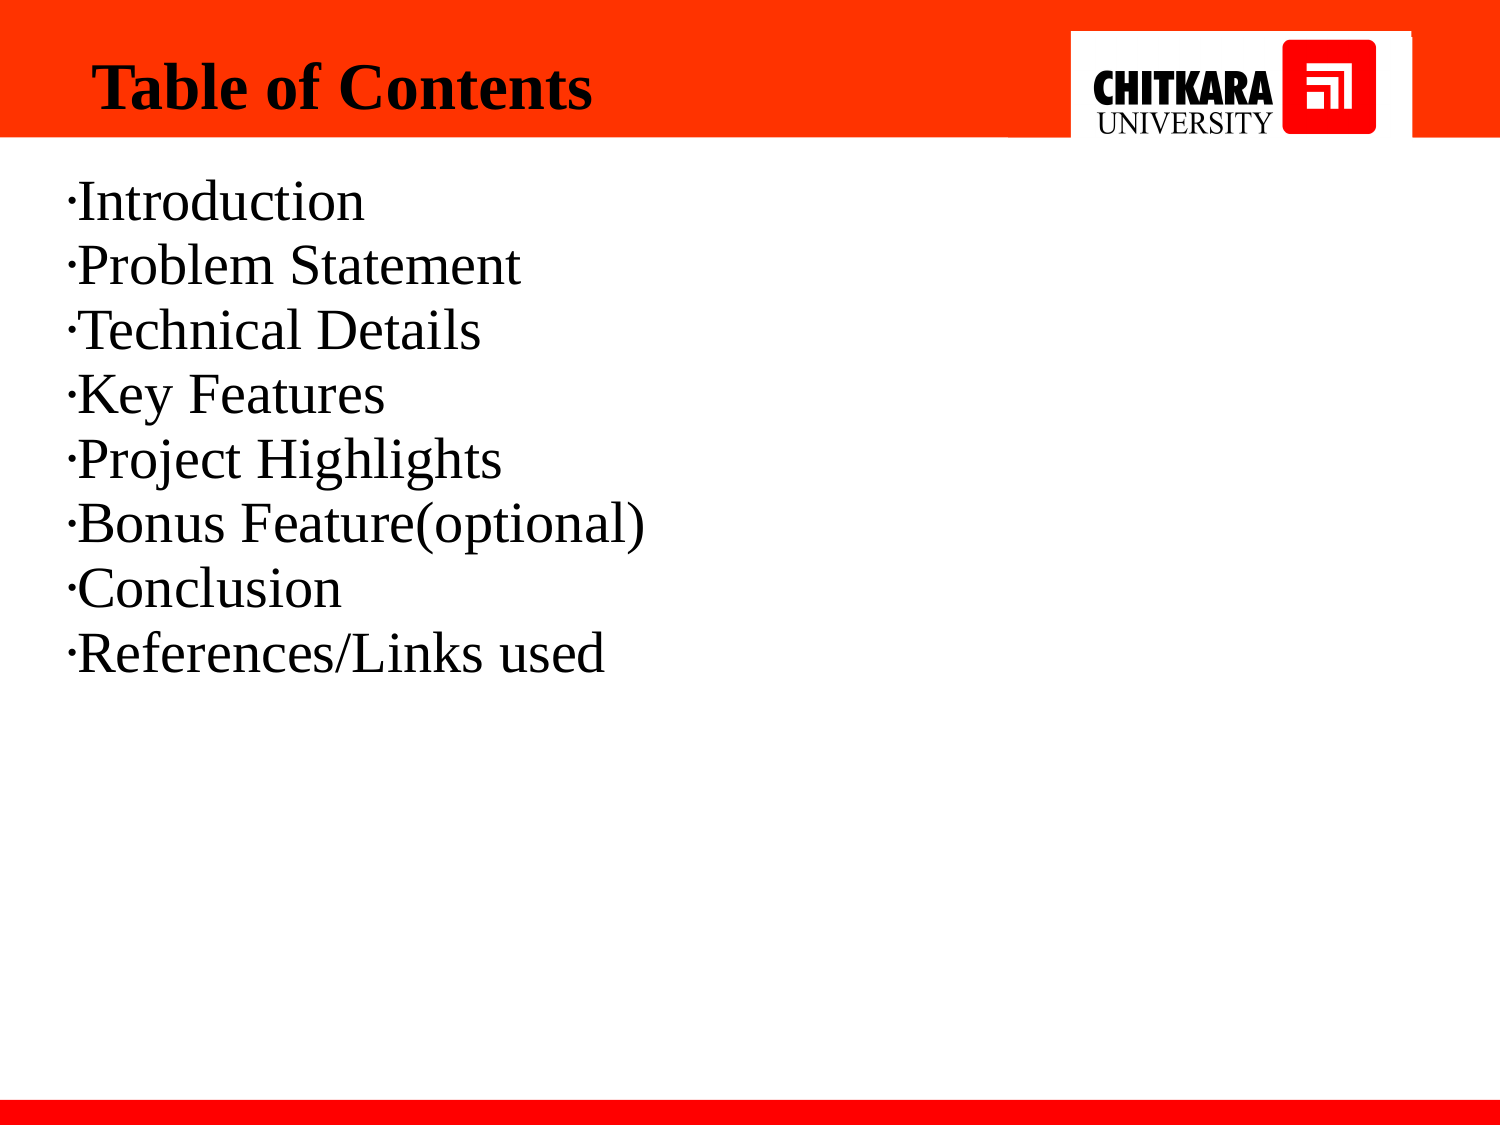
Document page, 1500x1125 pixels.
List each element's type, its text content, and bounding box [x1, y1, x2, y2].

text_box Table of Contents [76, 42, 963, 132]
text_box Introduction Problem Statement Technical Details Key Features Project Highlights Bonus Feature(optional) Conclusion References/Links used [53, 160, 1188, 822]
